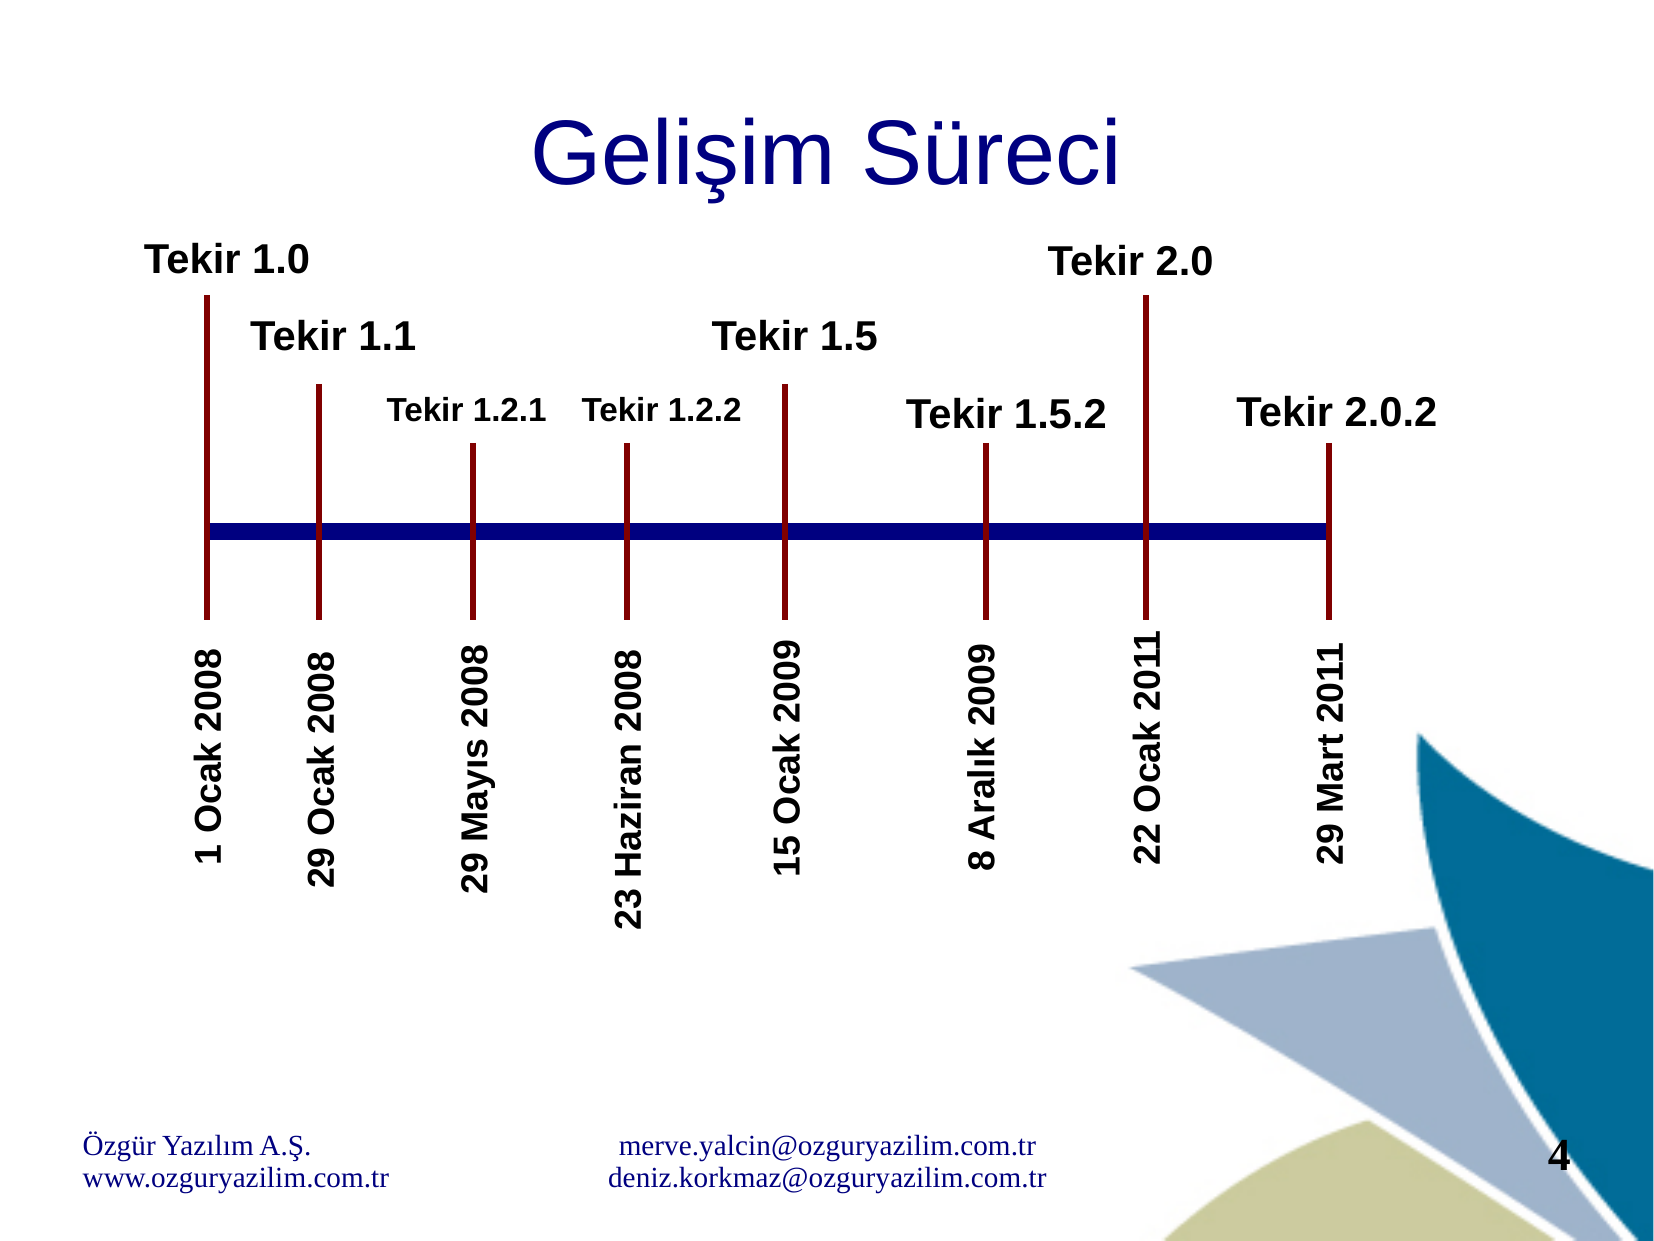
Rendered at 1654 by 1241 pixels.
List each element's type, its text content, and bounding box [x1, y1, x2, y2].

picture [1062, 708, 1654, 1241]
text_box 22 Ocak 2011 [1118, 615, 1176, 880]
text_box 23 Haziran 2008 [599, 634, 657, 945]
text_box Tekir 1.2.2 [566, 383, 757, 436]
text_box 15 Ocak 2009 [758, 625, 815, 892]
text_box 8 Aralık 2009 [953, 630, 1010, 886]
text_box Tekir 1.5.2 [891, 383, 1122, 446]
text_box Tekir 1.1 [235, 304, 432, 367]
text_box Tekir 2.0.2 [1221, 381, 1453, 443]
text_box 29 Mayıs 2008 [445, 630, 503, 910]
text_box Tekir 2.0 [1032, 230, 1229, 292]
text_box 29 Mart 2011 [1301, 627, 1359, 880]
text_box 29 Ocak 2008 [292, 636, 350, 904]
picture [1552, 1147, 1560, 1159]
text_box Tekir 1.2.1 [371, 383, 562, 436]
text_box Tekir 1.5 [696, 304, 893, 367]
title Gelişim Süreci [82, 49, 1571, 257]
text_box 1 Ocak 2008 [179, 634, 237, 880]
text_box Tekir 1.0 [129, 228, 325, 290]
